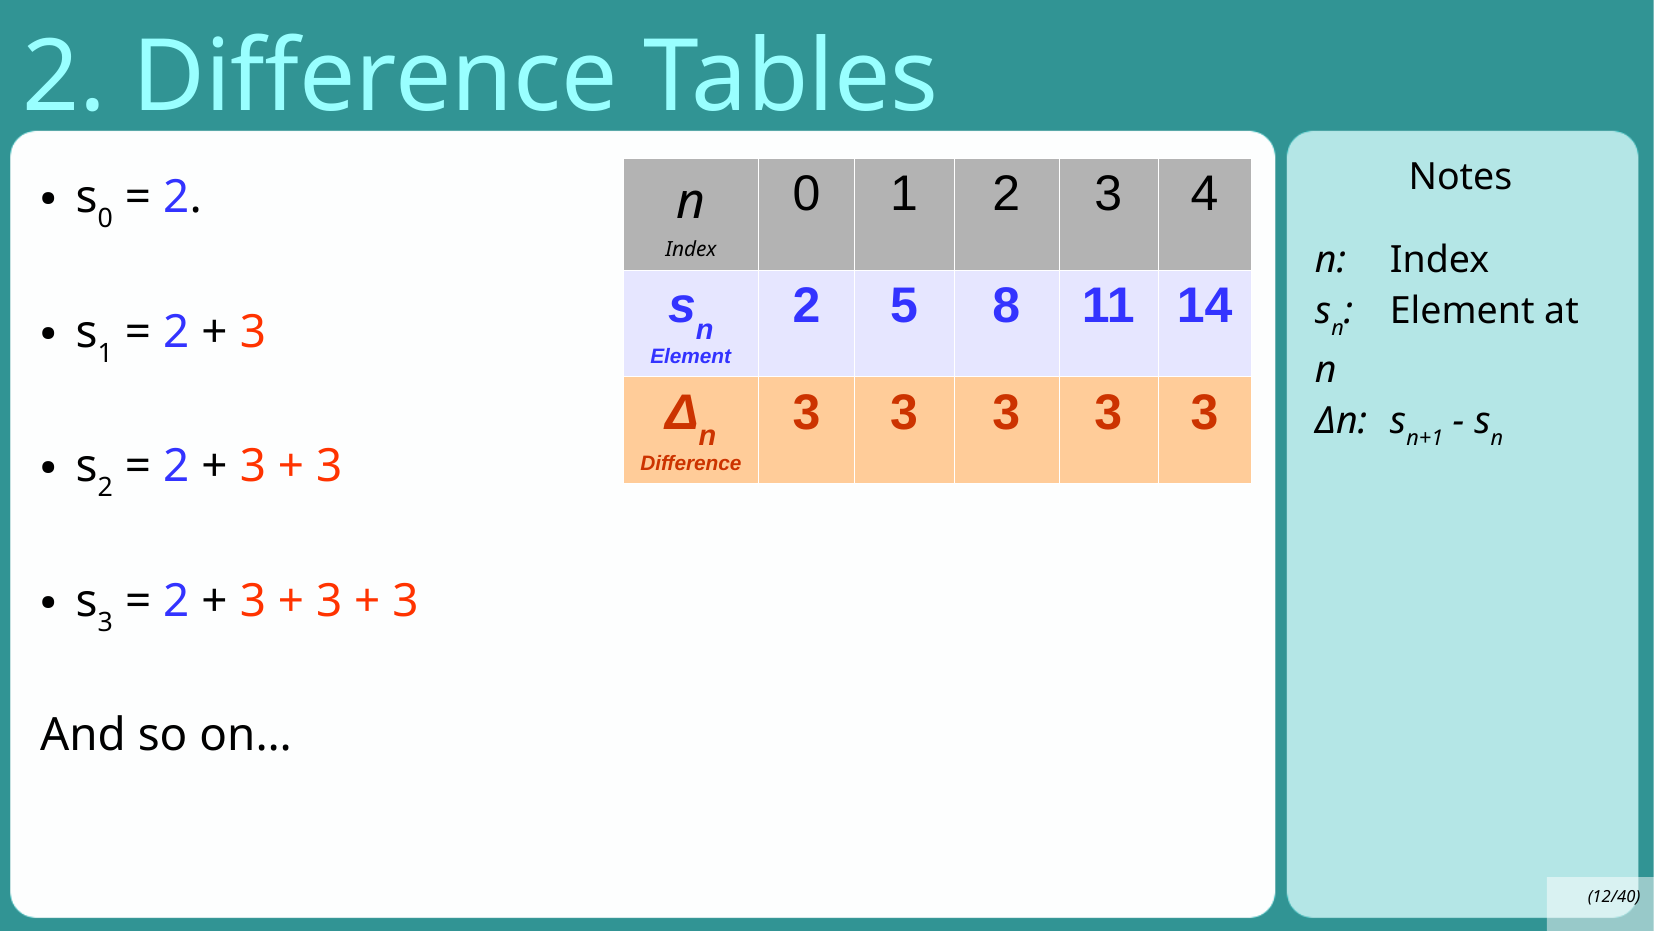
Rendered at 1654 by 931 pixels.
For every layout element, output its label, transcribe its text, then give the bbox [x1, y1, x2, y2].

table_cell 5 [855, 271, 954, 376]
table_cell 2 [759, 271, 854, 376]
table_cell 3 [1060, 377, 1158, 483]
picture [0, 0, 1654, 931]
table_header 2 [955, 159, 1059, 270]
table_cell sn Element [624, 271, 758, 376]
table_cell 3 [955, 377, 1059, 483]
title 2. Difference Tables [22, 13, 1511, 130]
table_cell 3 [759, 377, 854, 483]
table_cell 3 [855, 377, 954, 483]
table_header n Index [624, 159, 758, 270]
table_cell 14 [1159, 271, 1251, 376]
text_box n: Index sn: Element at n Δn: sn+1 - sn [1300, 225, 1622, 385]
text_box (<number>/40) [1546, 877, 1654, 931]
text_box s0 = 2. s1 = 2 + 3 s2 = 2 + 3 + 3 s3 = 2 + 3 + 3 + 3 And so on… [40, 163, 623, 879]
table_cell 3 [1159, 377, 1251, 483]
table_header 0 [759, 159, 854, 270]
table_cell Δn Difference [624, 377, 758, 483]
table_header 4 [1159, 159, 1251, 270]
table_header 1 [855, 159, 954, 270]
text_box Notes [1290, 141, 1631, 661]
table_header 3 [1060, 159, 1158, 270]
table_cell 8 [955, 271, 1059, 376]
table_cell 11 [1060, 271, 1158, 376]
